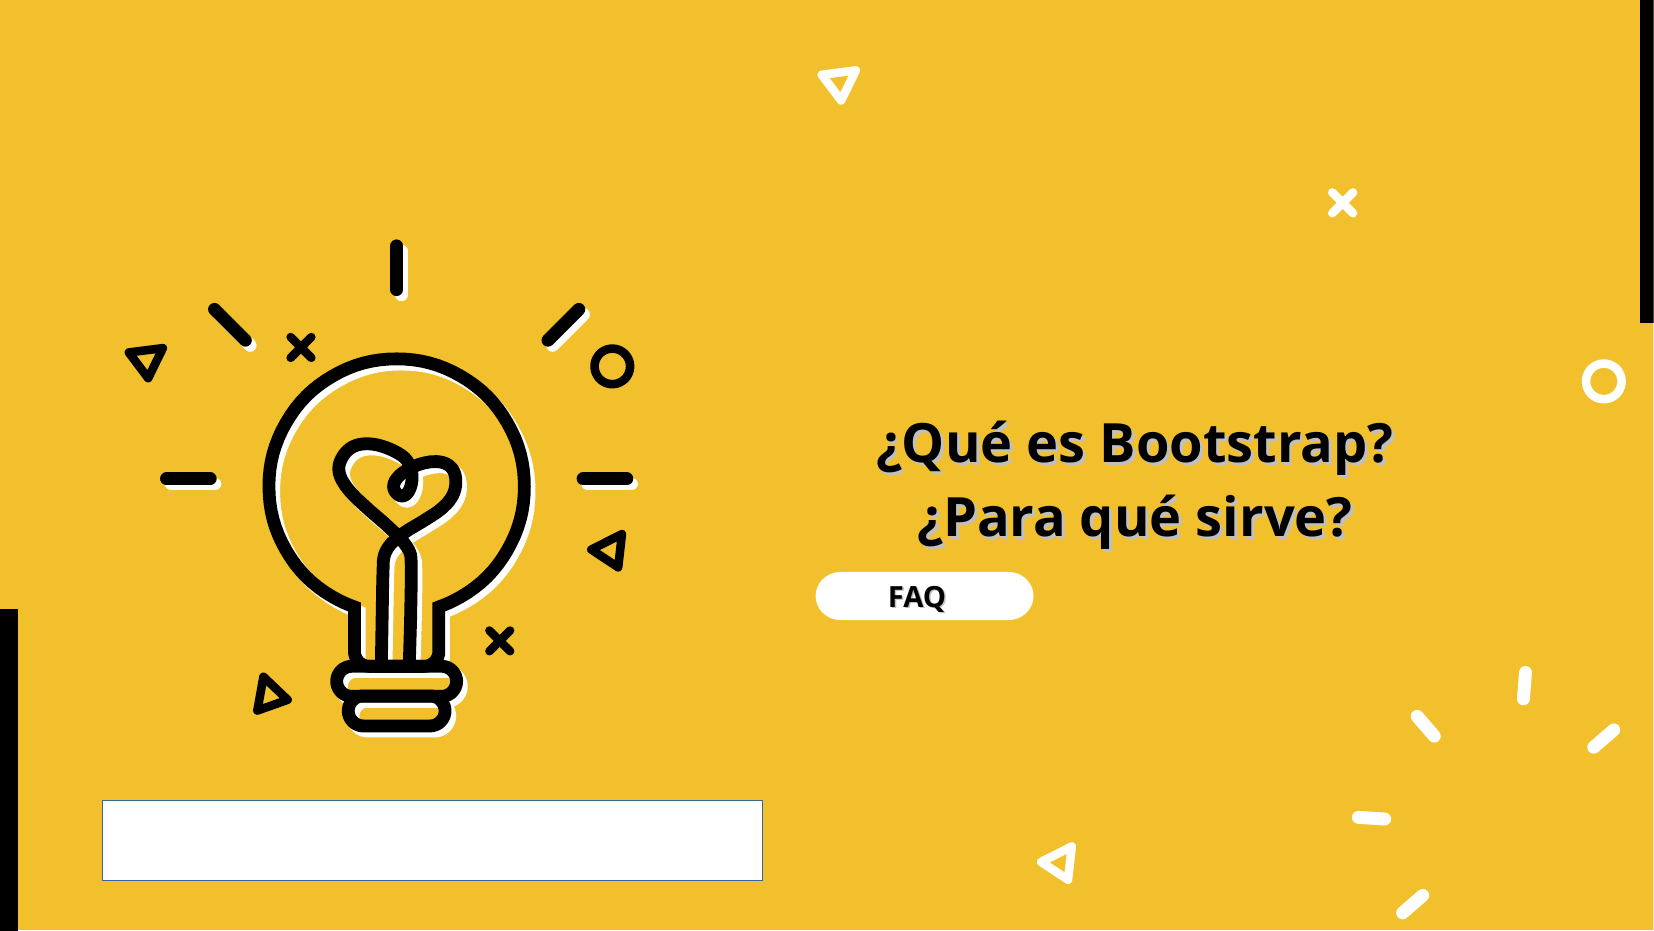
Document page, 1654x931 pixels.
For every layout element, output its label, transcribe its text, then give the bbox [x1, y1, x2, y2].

title ¿Qué es Bootstrap? ¿Para qué sirve? [816, 404, 1454, 553]
text_box FAQ [815, 571, 1034, 621]
text_box [102, 800, 763, 881]
